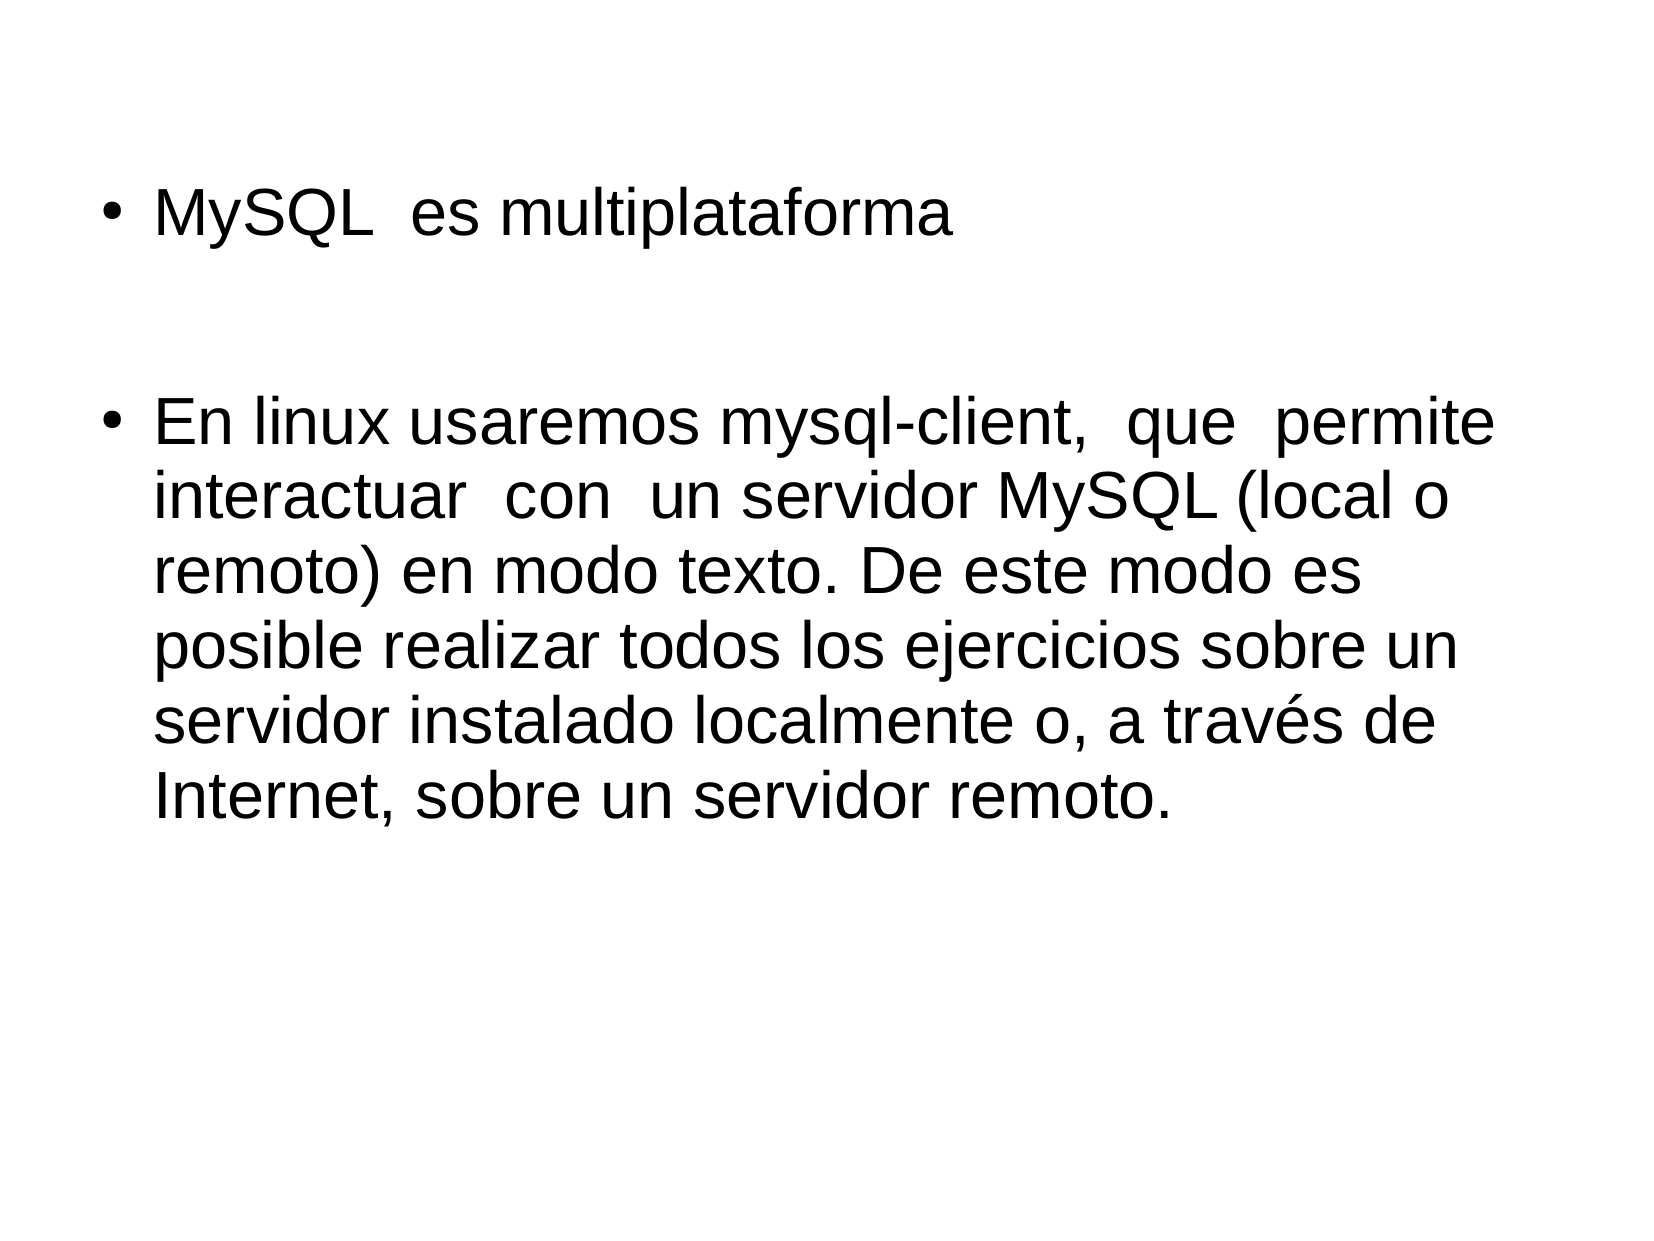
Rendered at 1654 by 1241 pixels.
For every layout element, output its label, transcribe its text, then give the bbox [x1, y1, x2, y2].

list MySQL es multiplataforma En linux usaremos mysql-client, que permite interactuar con un servidor MySQL (local o remoto) en modo texto. De este modo es posible realizar todos los ejercicios sobre un servidor instalado localmente o, a través de Internet, sobre un servidor remoto. [82, 70, 1571, 1010]
